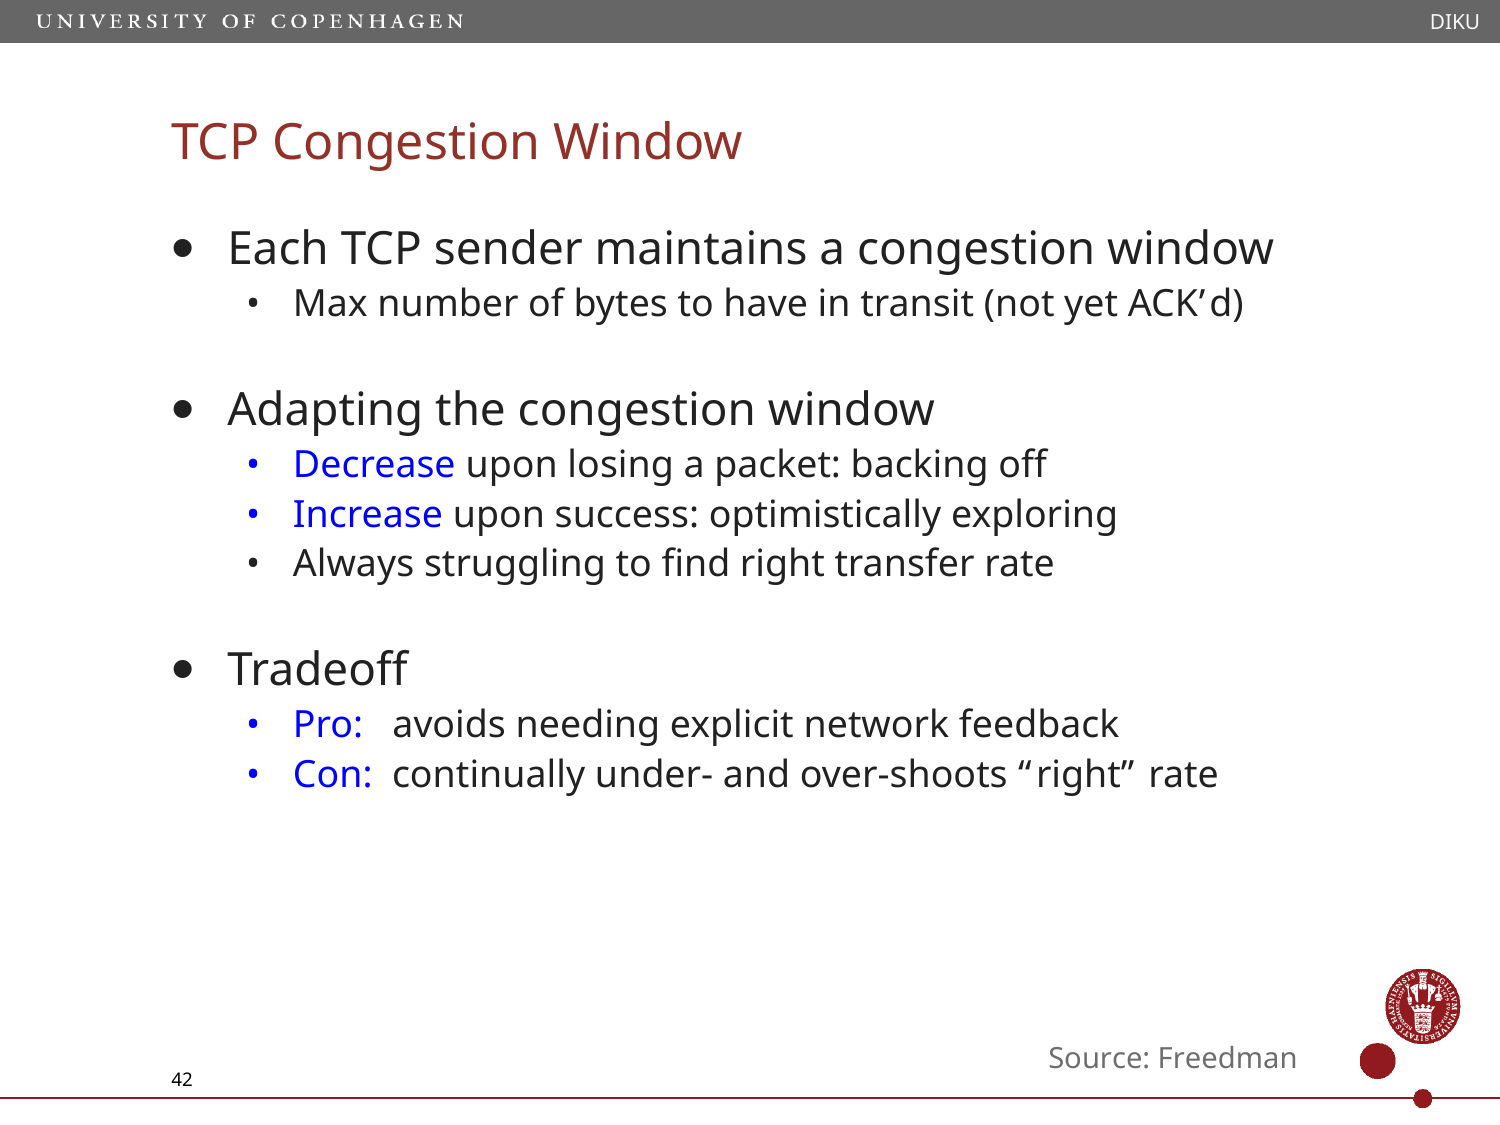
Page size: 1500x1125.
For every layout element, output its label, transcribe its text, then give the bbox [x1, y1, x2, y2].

text_box <number> [171, 1067, 522, 1092]
text_box DIKU [469, 0, 1495, 43]
title TCP Congestion Window [171, 75, 1329, 171]
text_box Source: Freedman [1033, 1031, 1341, 1083]
list Each TCP sender maintains a congestion window Max number of bytes to have in transit (not yet ACK’d) Adapting the congestion window Decrease upon losing a packet: backing off Increase upon success: optimistically exploring Always struggling to find right transfer rate Tradeoff Pro: avoids needing explicit network feedback Con: continually under- and over-shoots “right” rate [171, 225, 1329, 900]
picture [0, 910, 1500, 1122]
